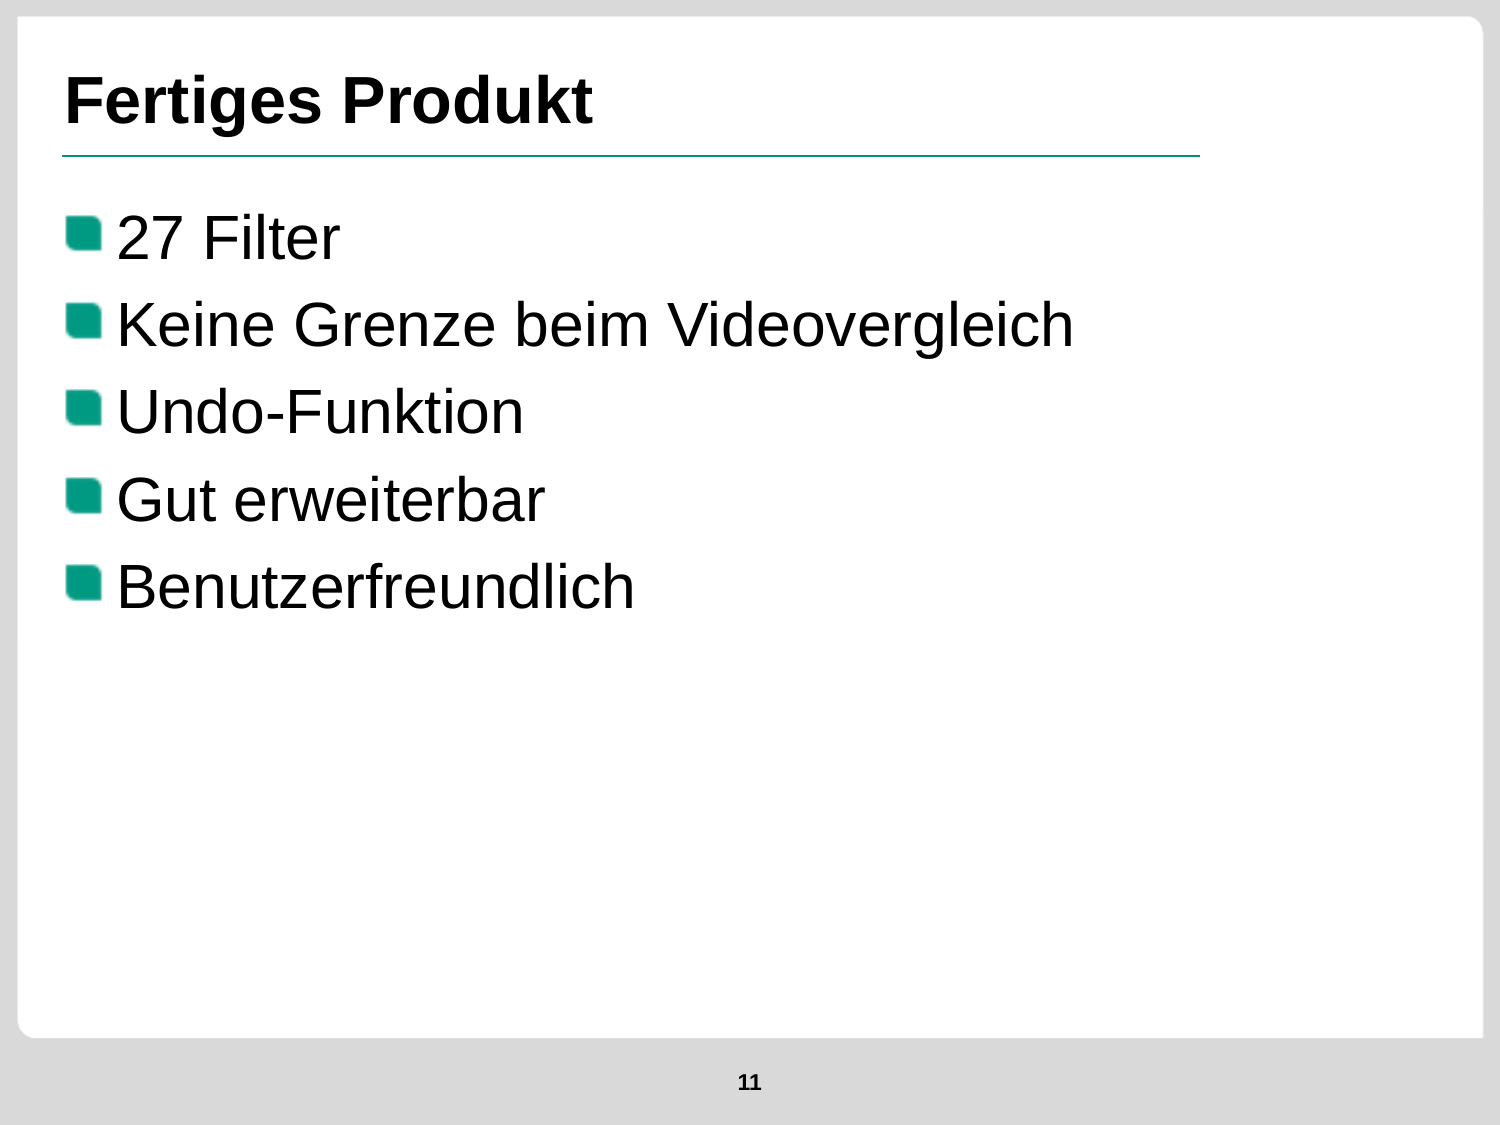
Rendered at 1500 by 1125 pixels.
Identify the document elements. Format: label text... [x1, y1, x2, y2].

picture [0, 0, 1500, 1125]
title Fertiges Produkt [64, 54, 1114, 147]
list 27 Filter Keine Grenze beim Videovergleich Undo-Funktion Gut erweiterbar Benutzerfreundlich [64, 196, 1471, 1000]
